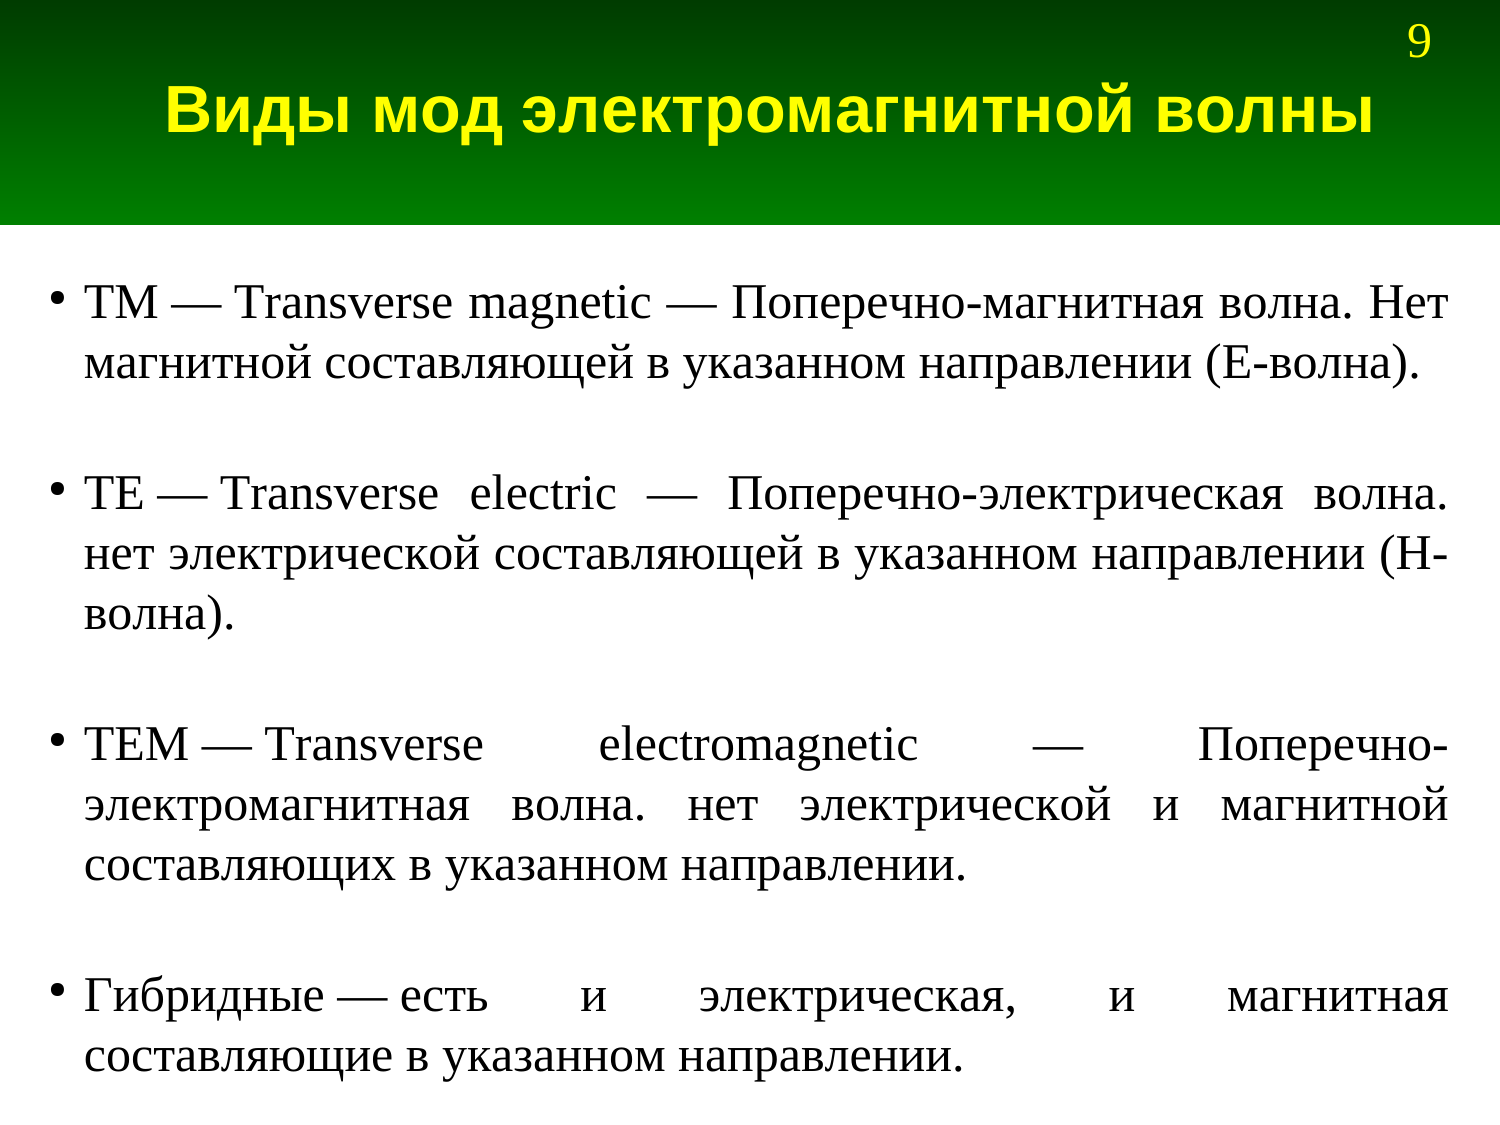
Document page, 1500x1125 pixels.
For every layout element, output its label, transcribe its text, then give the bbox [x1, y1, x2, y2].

text_box TM — Transverse magnetic — Поперечно-магнитная волна. Нет магнитной составляющей в указанном направлении (E-волна). TE — Transverse electric — Поперечно-электрическая волна. нет электрической составляющей в указанном направлении (H-волна). TEM — Transverse electromagnetic — Поперечно-электромагнитная волна. нет электрической и магнитной составляющих в указанном направлении. Гибридные — есть и электрическая, и магнитная составляющие в указанном направлении. [33, 261, 1465, 1090]
title Виды мод электромагнитной волны [100, 7, 1441, 204]
